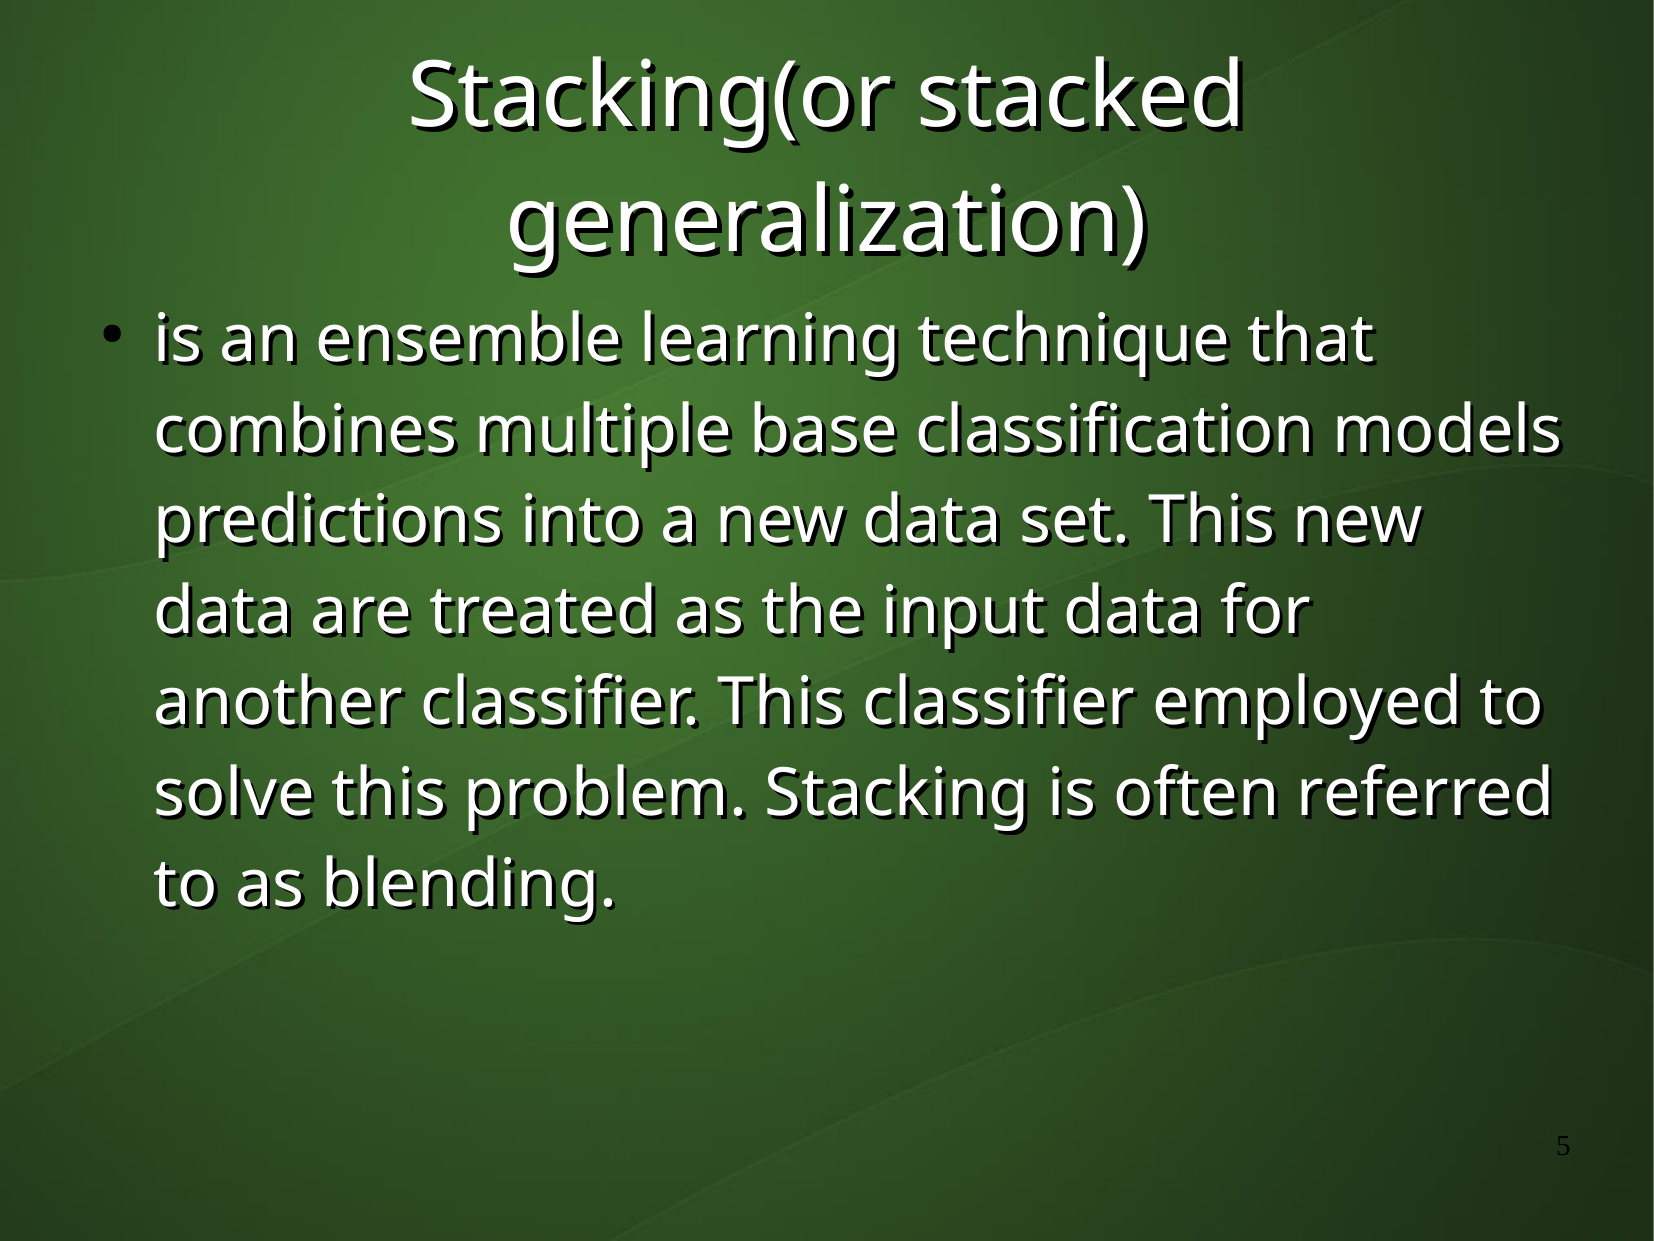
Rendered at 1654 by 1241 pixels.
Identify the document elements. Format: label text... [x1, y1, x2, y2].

title Stacking(or stacked generalization) [82, 45, 1571, 261]
list is an ensemble learning technique that combines multiple base classification models predictions into a new data set. This new data are treated as the input data for another classifier. This classifier employed to solve this problem. Stacking is often referred to as blending. [82, 290, 1571, 1010]
picture [0, 0, 1654, 1241]
